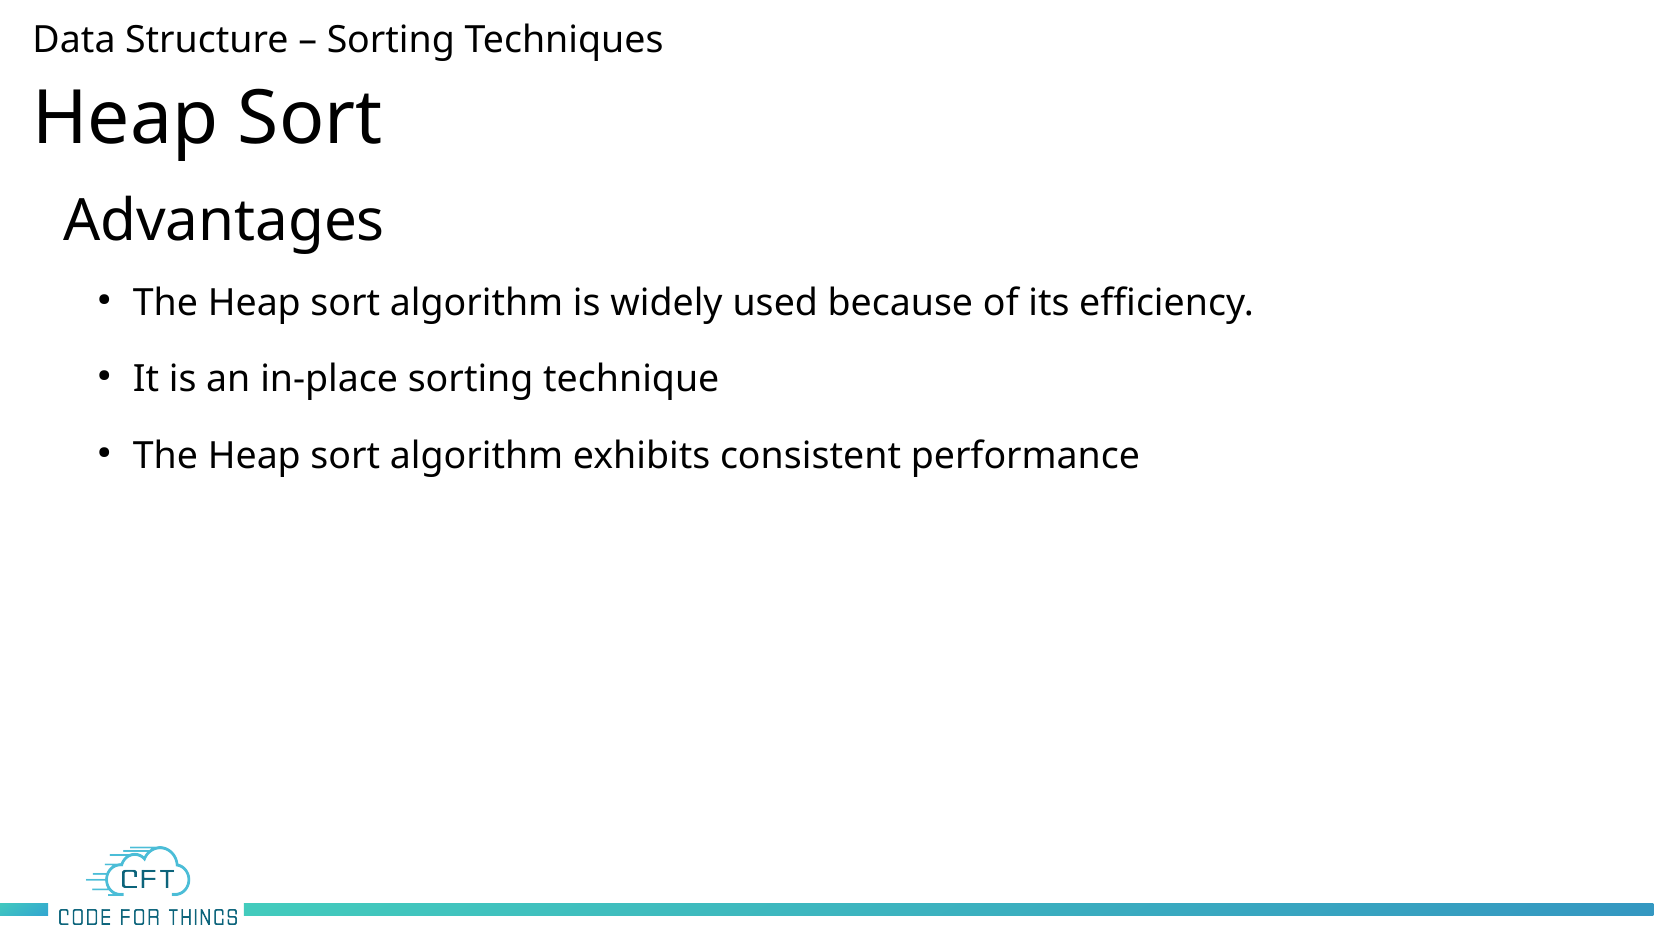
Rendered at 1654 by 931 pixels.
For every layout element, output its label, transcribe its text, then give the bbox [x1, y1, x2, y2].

title Data Structure – Sorting Techniques Heap Sort [32, 12, 1184, 166]
picture [59, 846, 237, 925]
text_box The Heap sort algorithm is widely used because of its efficiency. It is an in-place sorting technique The Heap sort algorithm exhibits consistent performance [82, 242, 1355, 453]
text_box Advantages [48, 171, 497, 254]
